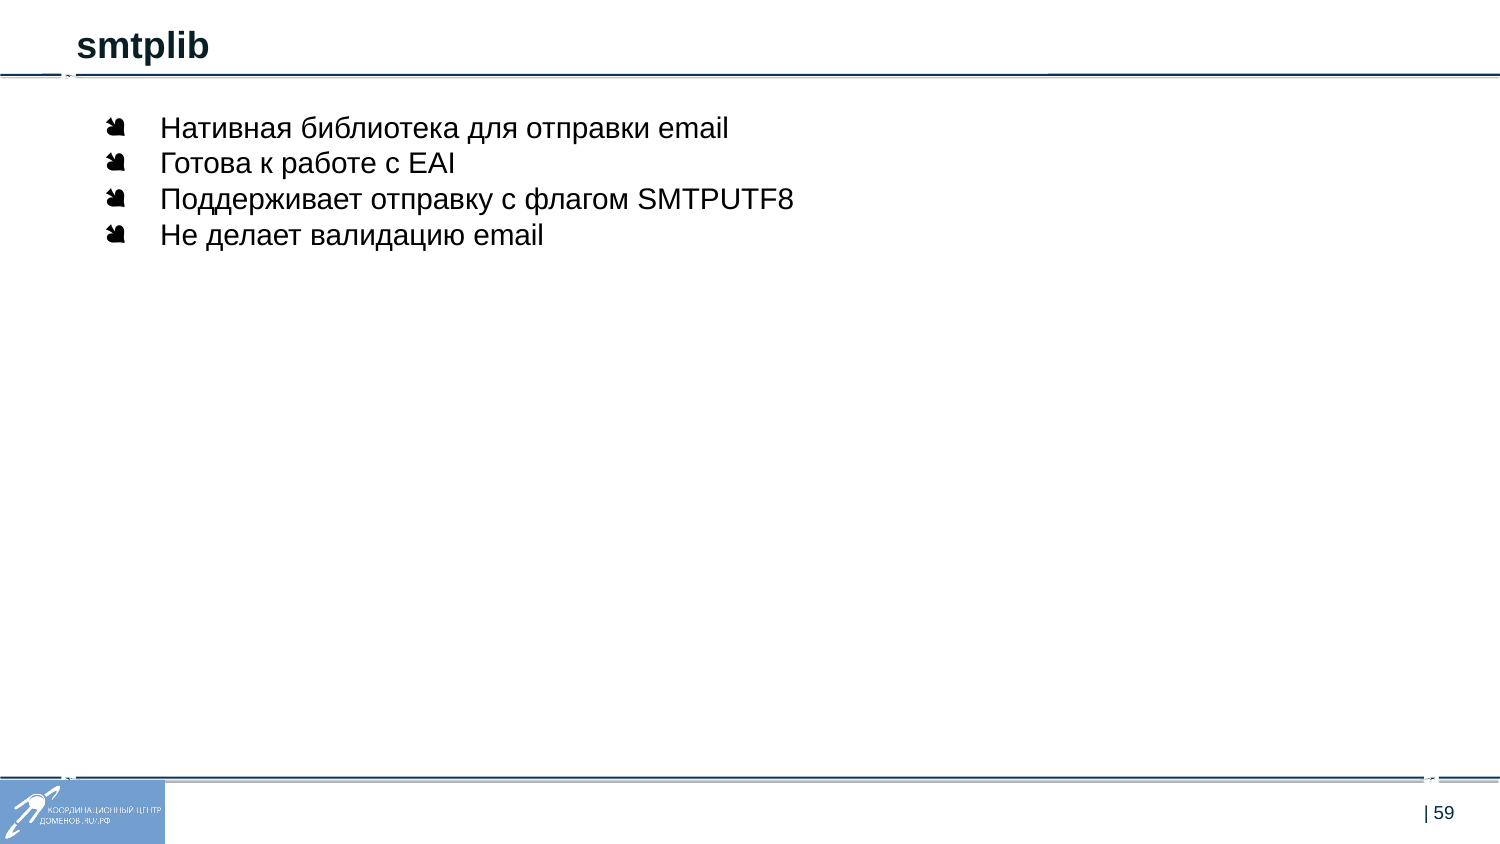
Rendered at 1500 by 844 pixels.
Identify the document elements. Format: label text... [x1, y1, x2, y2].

title smtplib [61, 5, 1376, 62]
list Нативная библиотека для отправки email Готова к работе с EAI Поддерживает отправку с флагом SMTPUTF8 Не делает валидацию email [70, 93, 1368, 656]
picture [0, 779, 166, 844]
